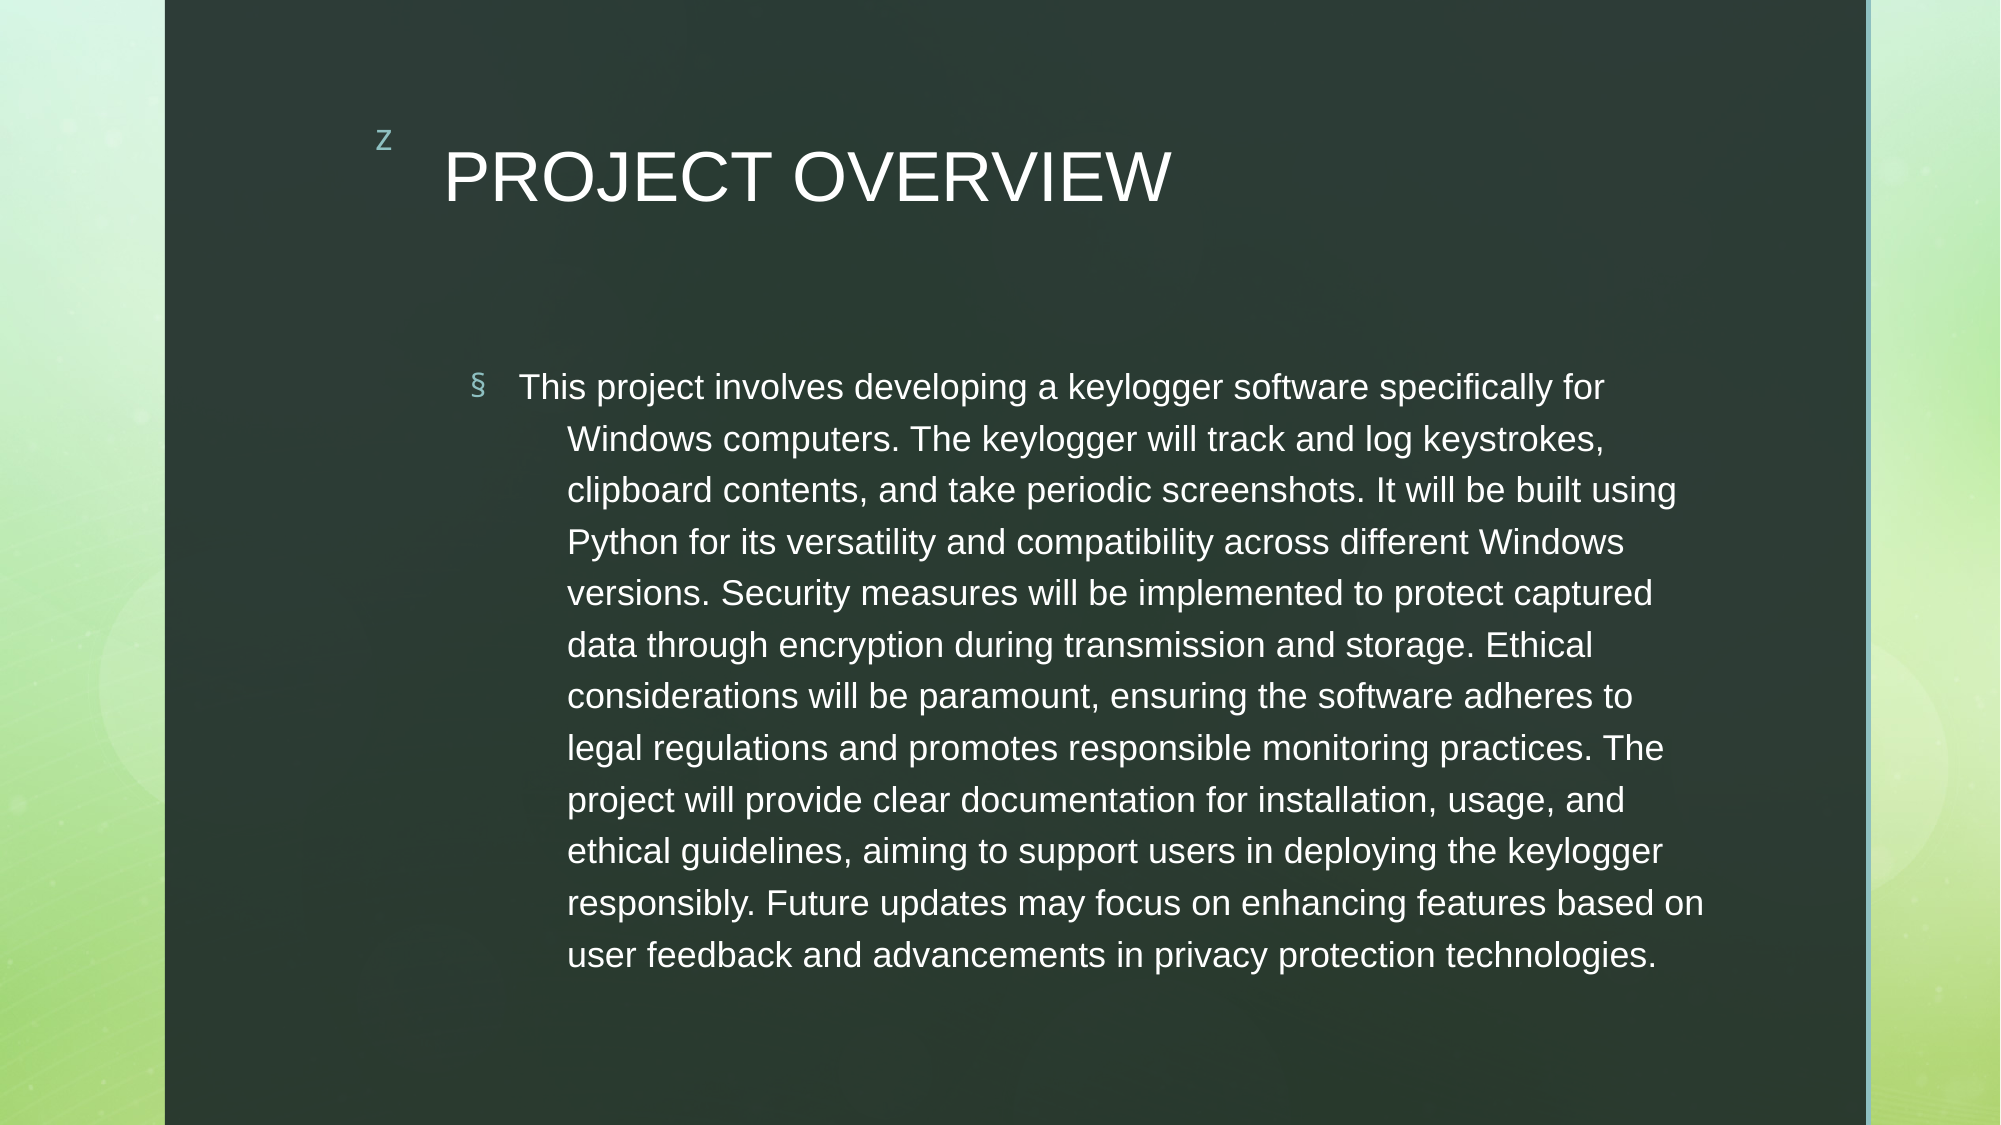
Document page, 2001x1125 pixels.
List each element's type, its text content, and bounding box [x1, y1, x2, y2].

list This project involves developing a keylogger software specifically for Windows computers. The keylogger will track and log keystrokes, clipboard contents, and take periodic screenshots. It will be built using Python for its versatility and compatibility across different Windows versions. Security measures will be implemented to protect captured data through encryption during transmission and storage. Ethical considerations will be paramount, ensuring the software adheres to legal regulations and promotes responsible monitoring practices. The project will provide clear documentation for installation, usage, and ethical guidelines, aiming to support users in deploying the keylogger responsibly. Future updates may focus on enhancing features based on user feedback and advancements in privacy protection technologies. [454, 336, 1734, 993]
title PROJECT OVERVIEW [428, 132, 1734, 310]
